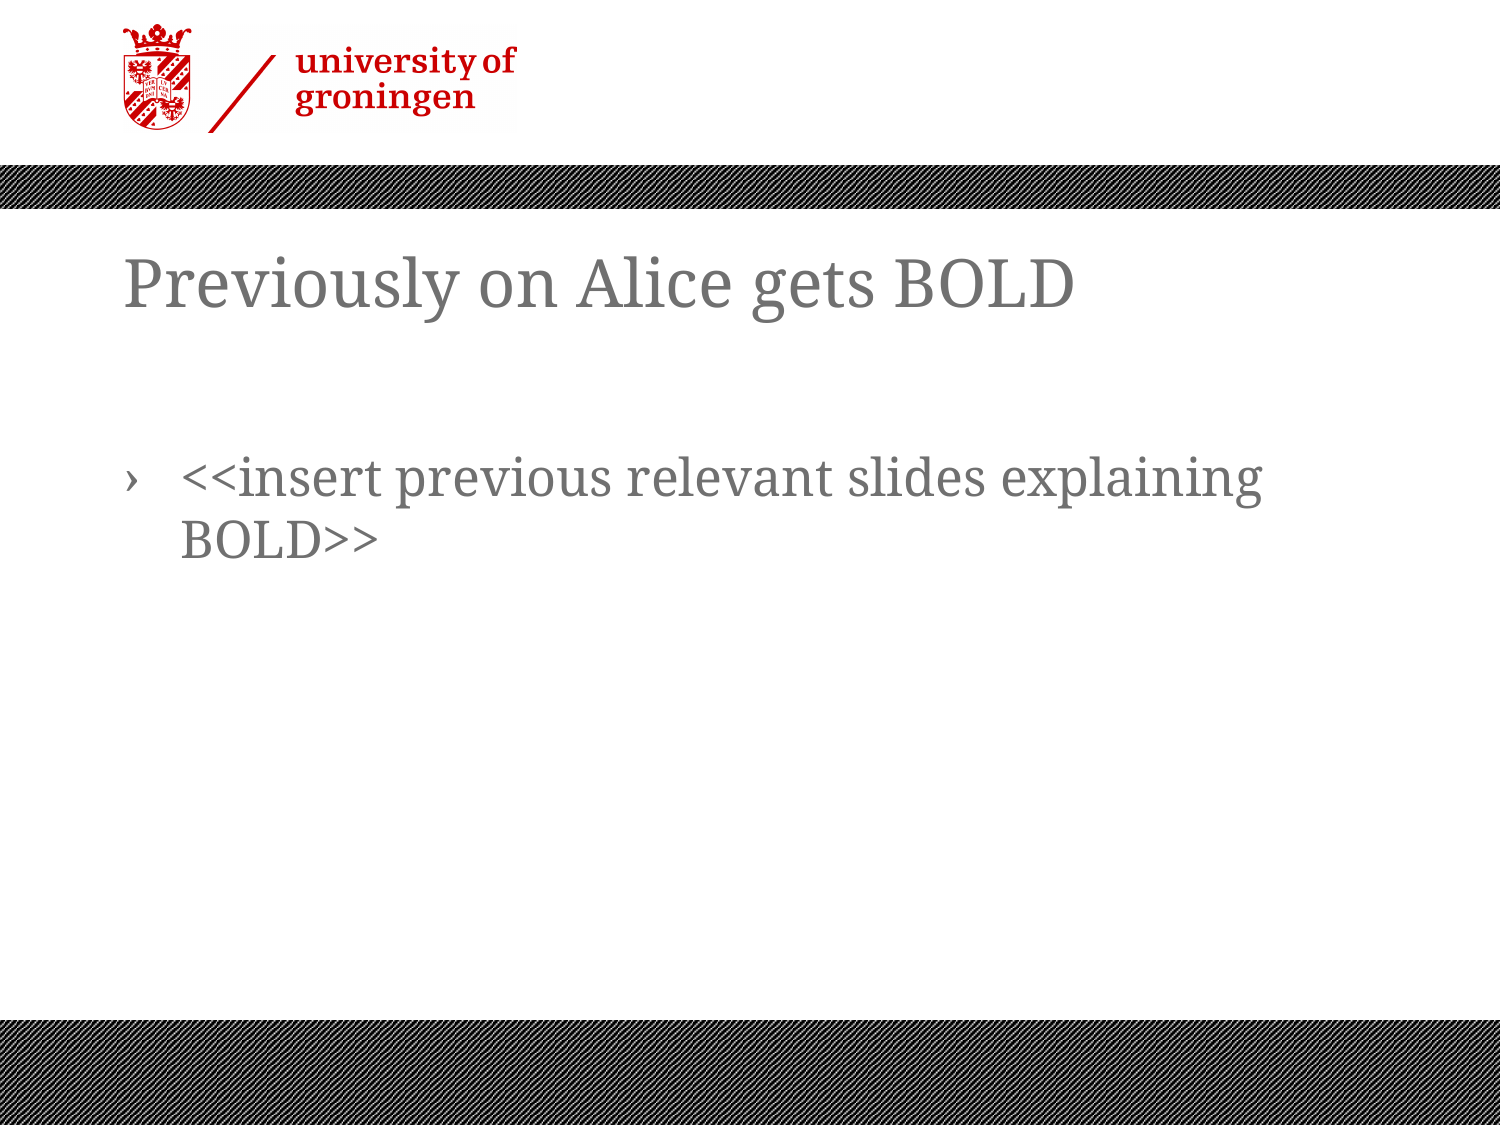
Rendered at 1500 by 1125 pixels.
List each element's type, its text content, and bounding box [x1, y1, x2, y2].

picture [0, 1020, 1500, 1125]
picture [123, 24, 517, 133]
list <<insert previous relevant slides explaining BOLD>> [123, 444, 1426, 1082]
title Previously on Alice gets BOLD [123, 240, 1426, 349]
picture [0, 165, 1500, 209]
